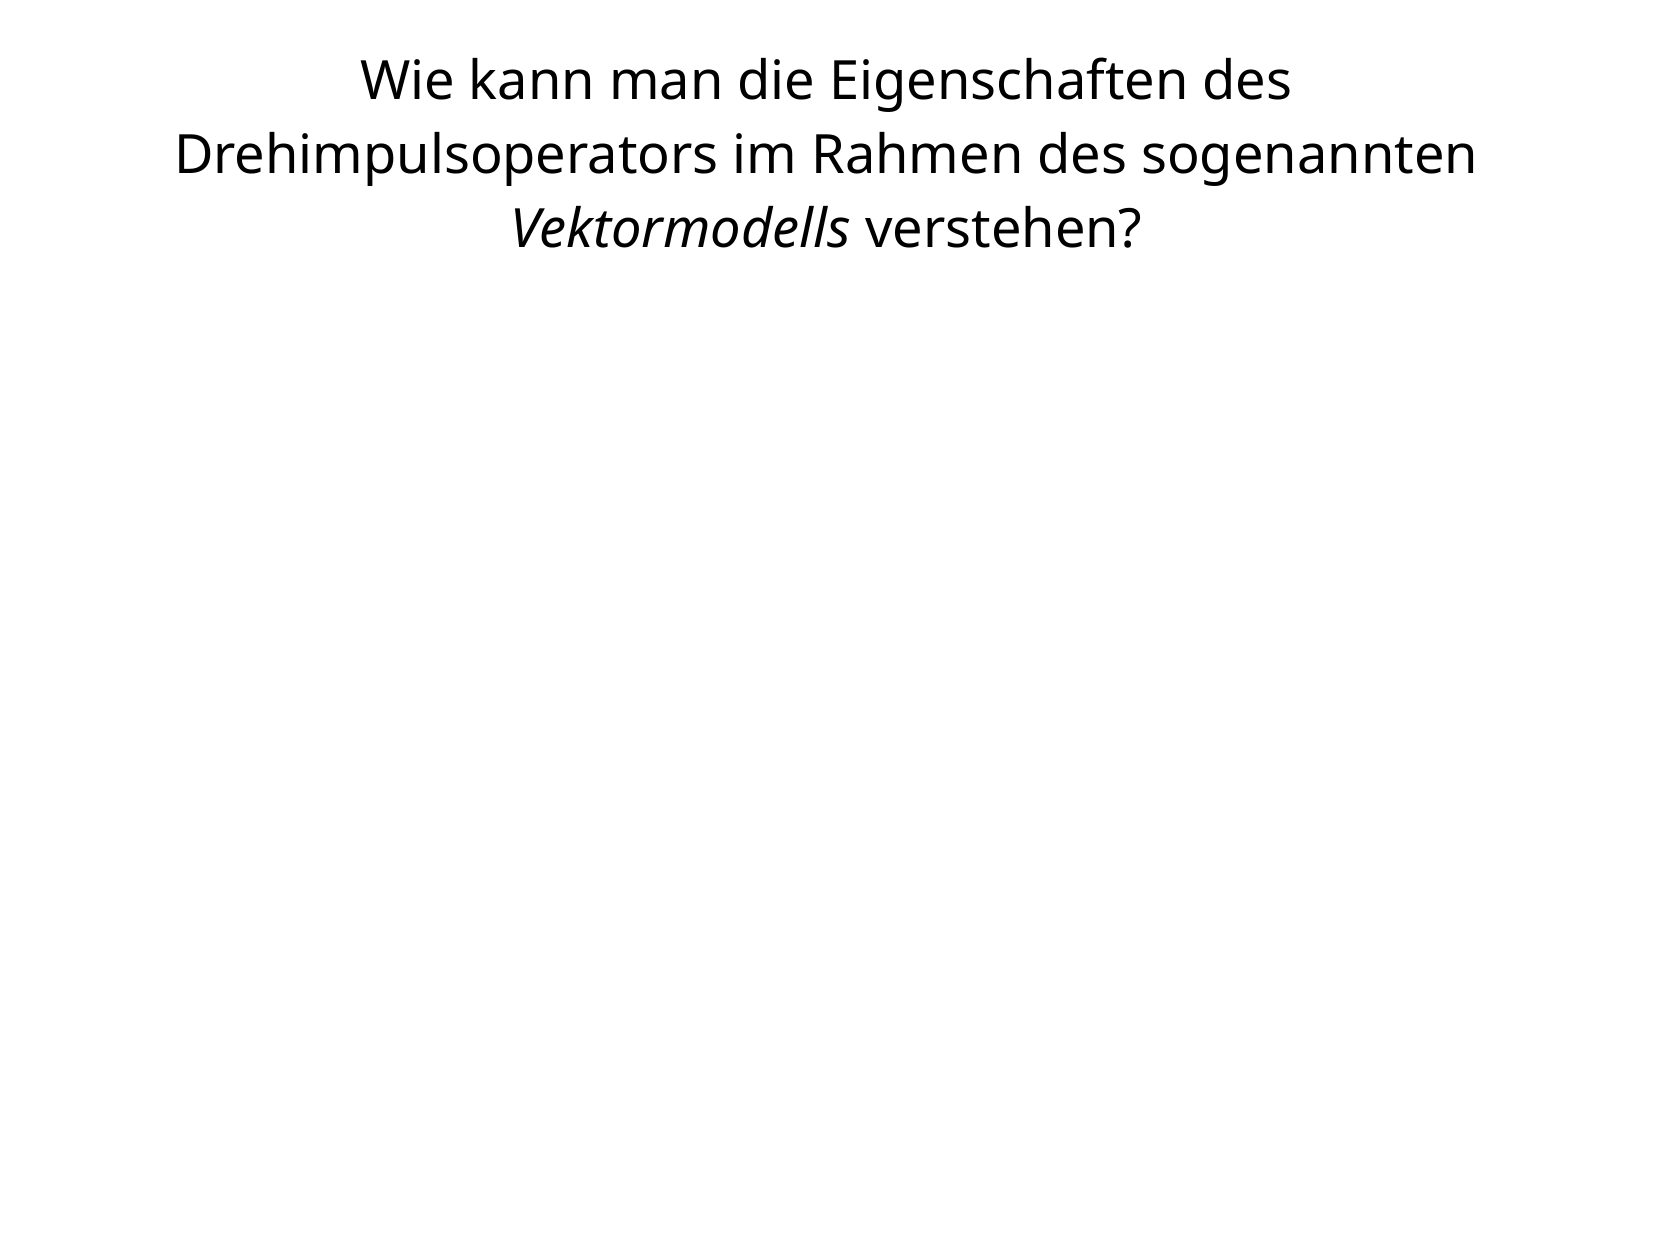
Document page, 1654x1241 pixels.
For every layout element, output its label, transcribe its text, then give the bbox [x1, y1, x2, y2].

title Wie kann man die Eigenschaften des Drehimpulsoperators im Rahmen des sogenannten Vektormodells verstehen? [82, 49, 1571, 257]
